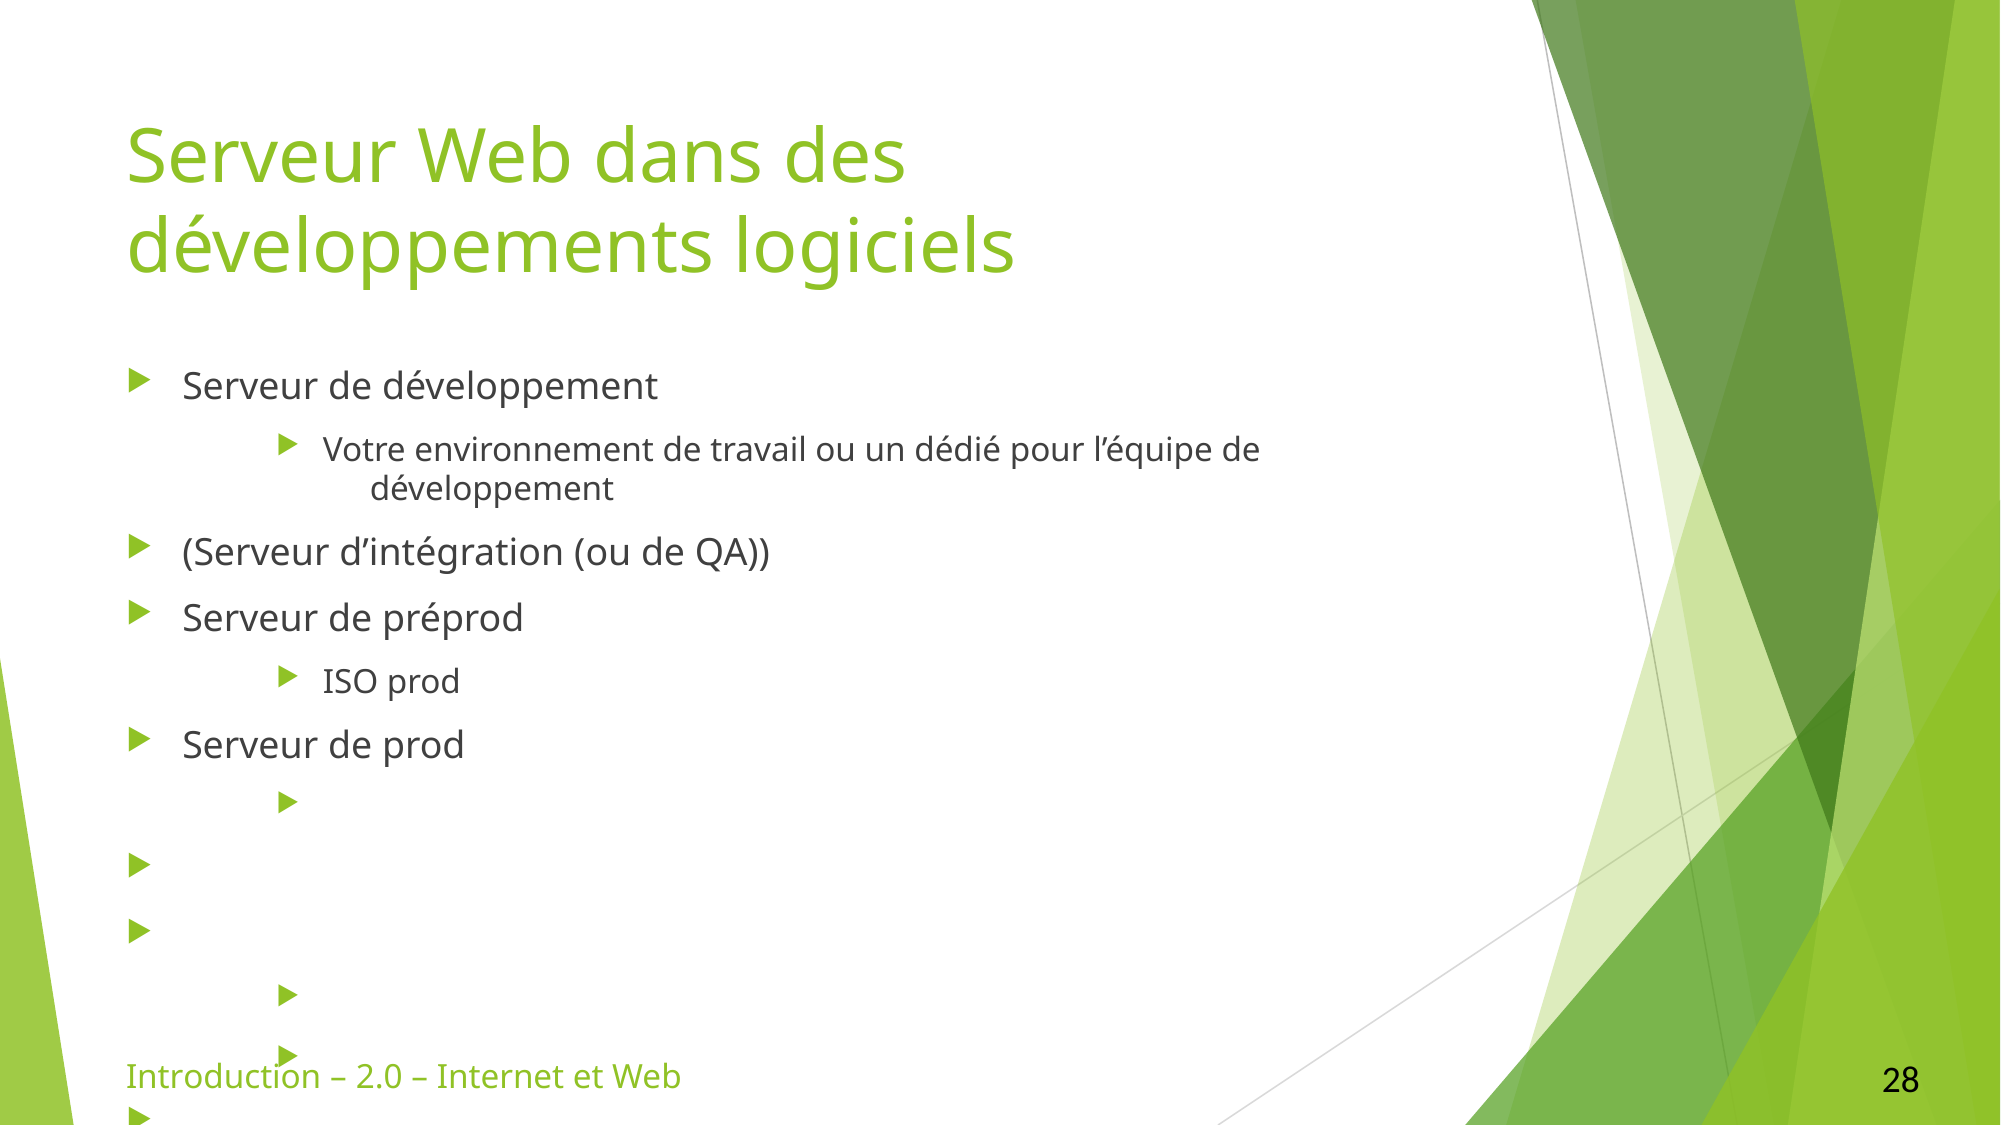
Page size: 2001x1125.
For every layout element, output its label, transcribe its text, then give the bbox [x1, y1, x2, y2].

text_box [1866, 1047, 1979, 1108]
text_box Introduction – 2.0 – Internet et Web [111, 1047, 1094, 1109]
list Serveur de développement Votre environnement de travail ou un dédié pour l’équipe de développement (Serveur d’intégration (ou de QA)) Serveur de préprod ISO prod Serveur de prod [111, 354, 1522, 992]
title Serveur Web dans des développements logiciels [111, 99, 1522, 317]
